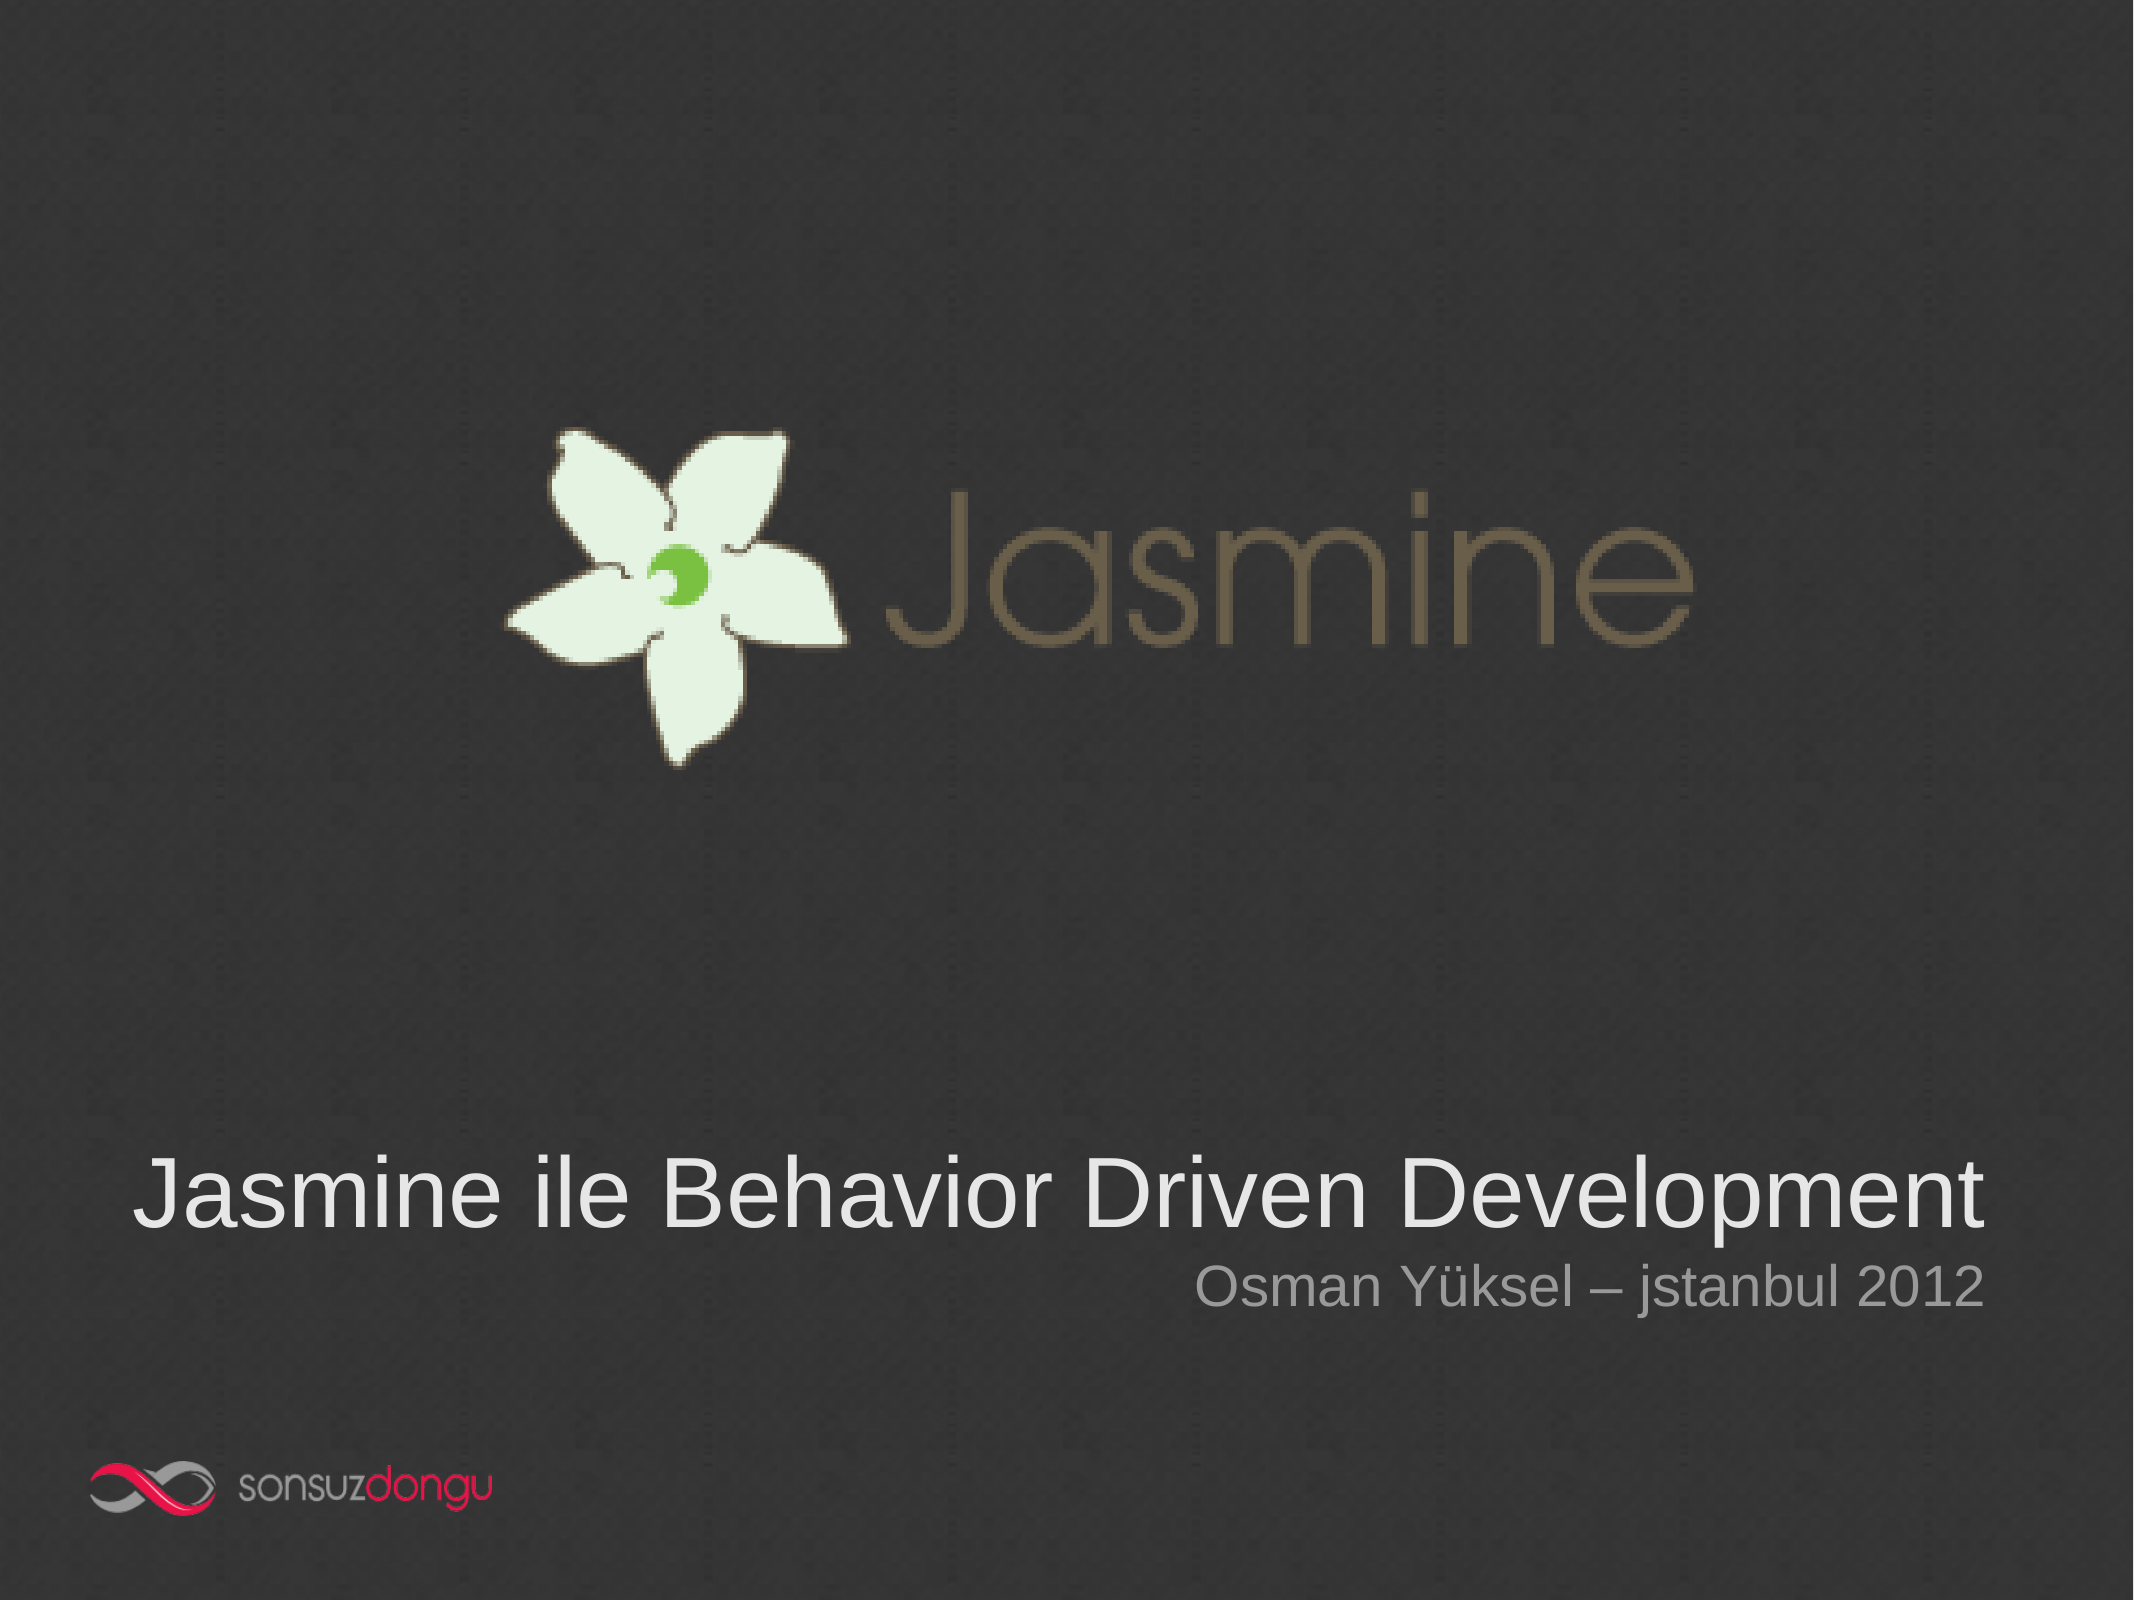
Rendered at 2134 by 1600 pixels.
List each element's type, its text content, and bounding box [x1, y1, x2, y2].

text_box Jasmine ile Behavior Driven Development Osman Yüksel – jstanbul 2012 [132, 1127, 1988, 1318]
picture [0, 0, 2134, 1600]
